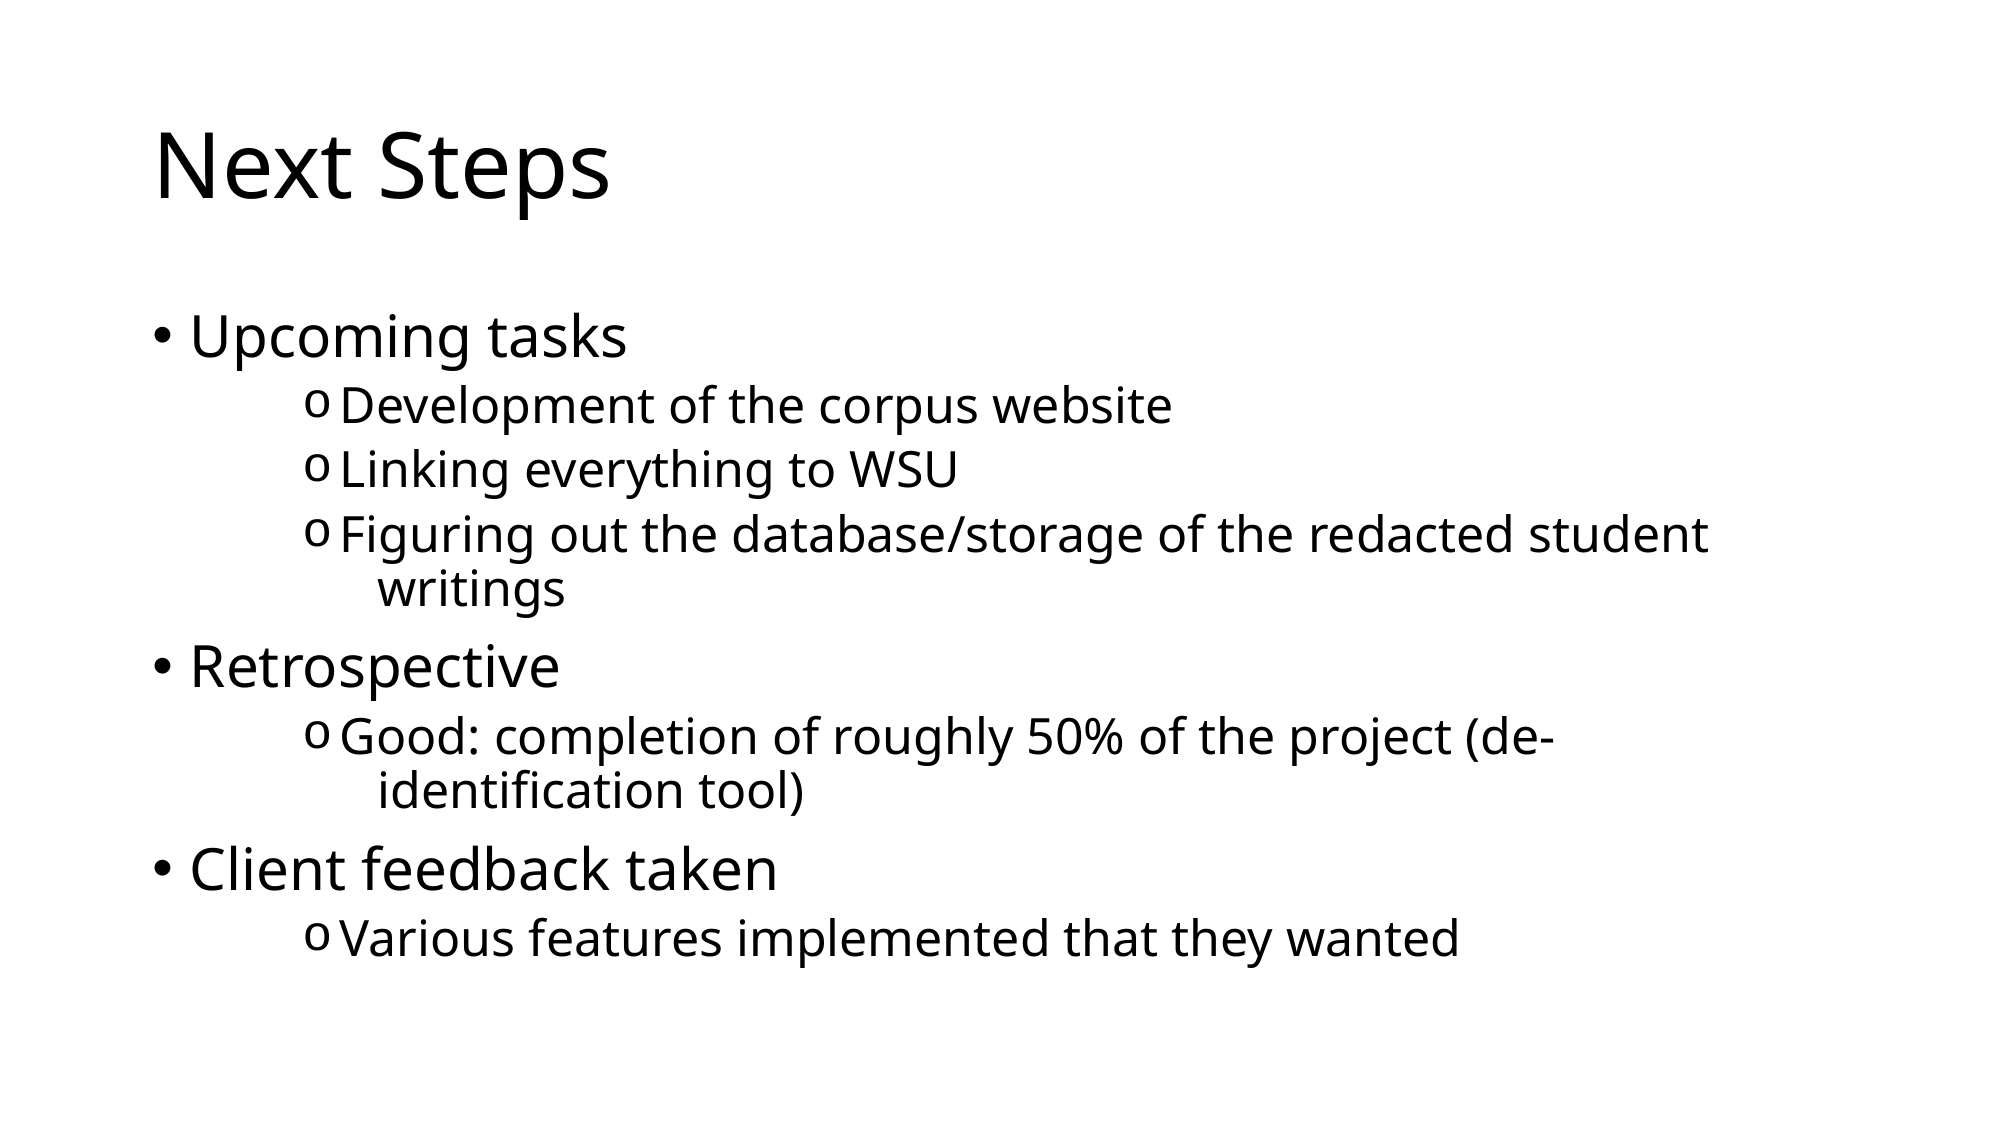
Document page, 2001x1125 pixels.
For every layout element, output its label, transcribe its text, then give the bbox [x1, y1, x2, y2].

list Upcoming tasks Development of the corpus website Linking everything to WSU Figuring out the database/storage of the redacted student writings Retrospective Good: completion of roughly 50% of the project (de-identification tool) Client feedback taken Various features implemented that they wanted [137, 299, 1863, 1014]
title Next Steps [137, 59, 1863, 278]
